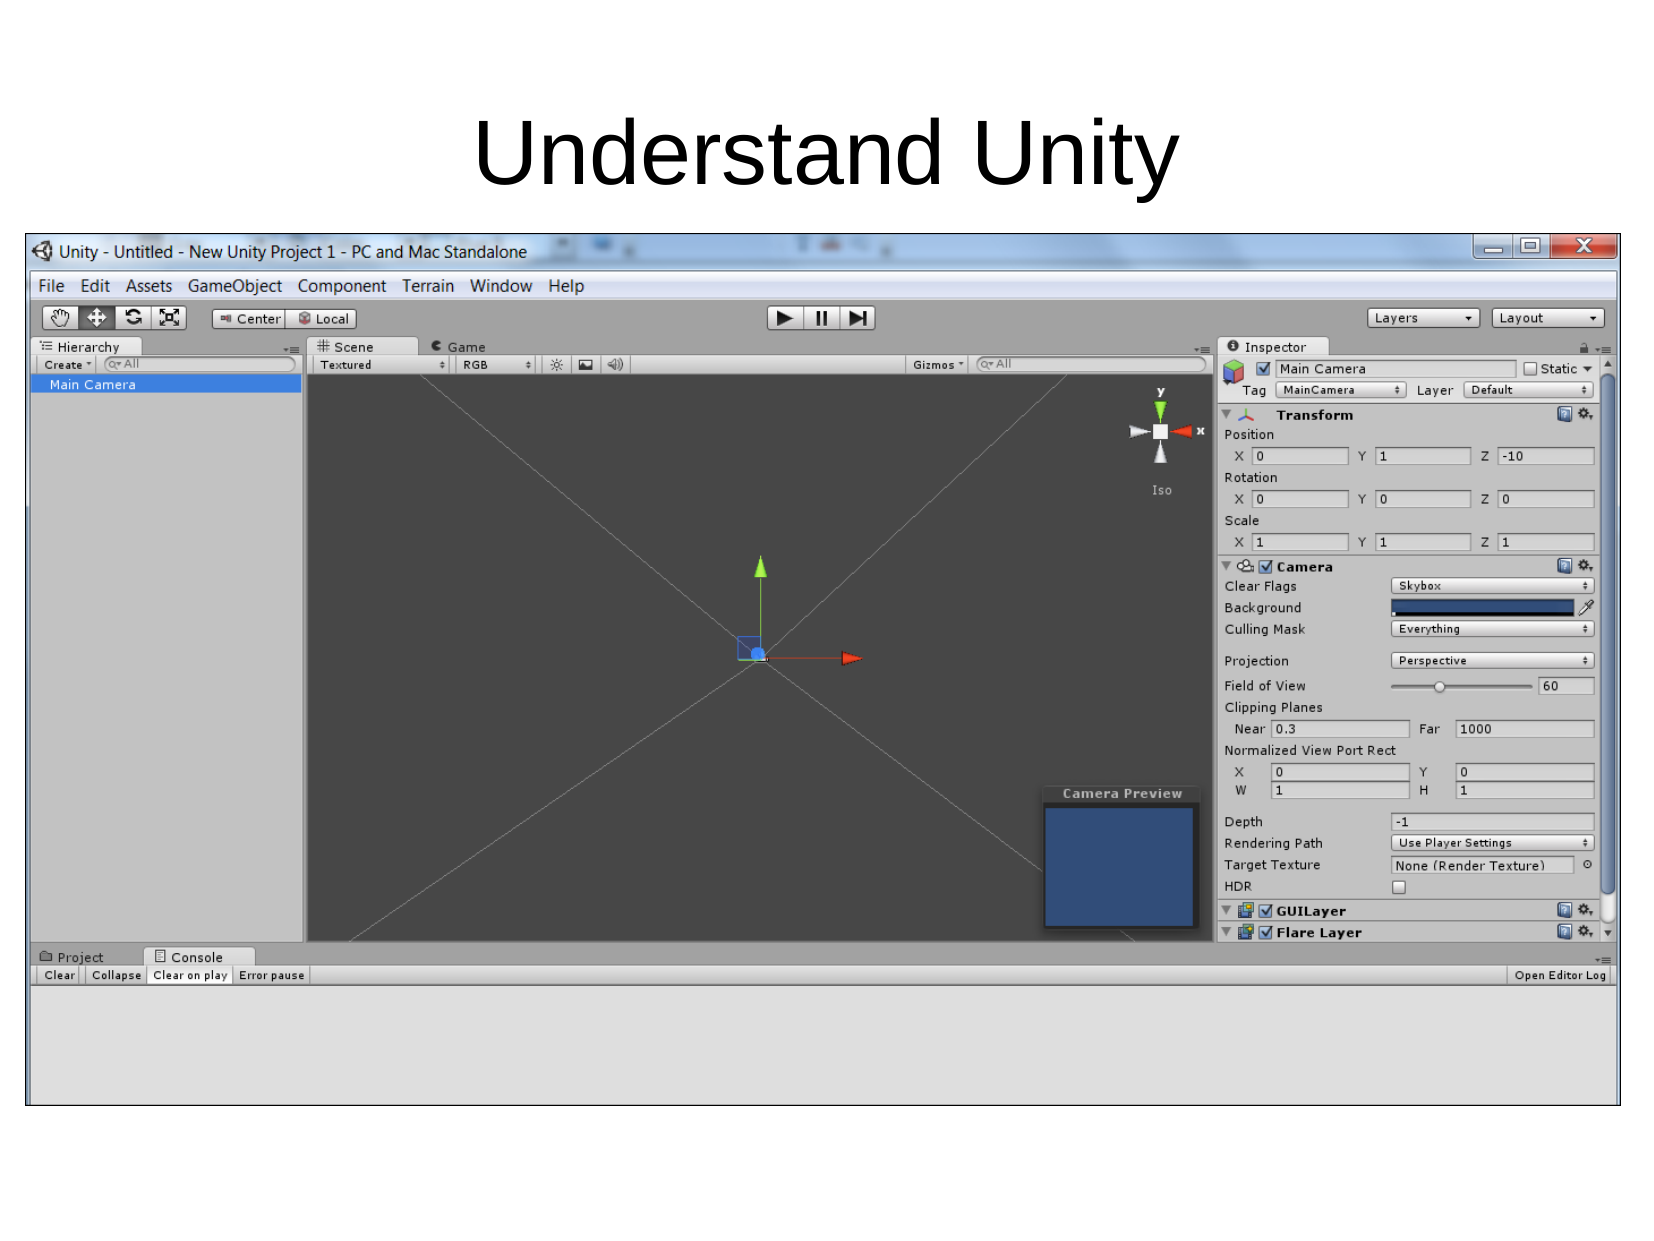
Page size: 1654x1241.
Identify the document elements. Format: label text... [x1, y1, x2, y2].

title Understand Unity [82, 49, 1571, 233]
picture [25, 233, 1621, 1106]
